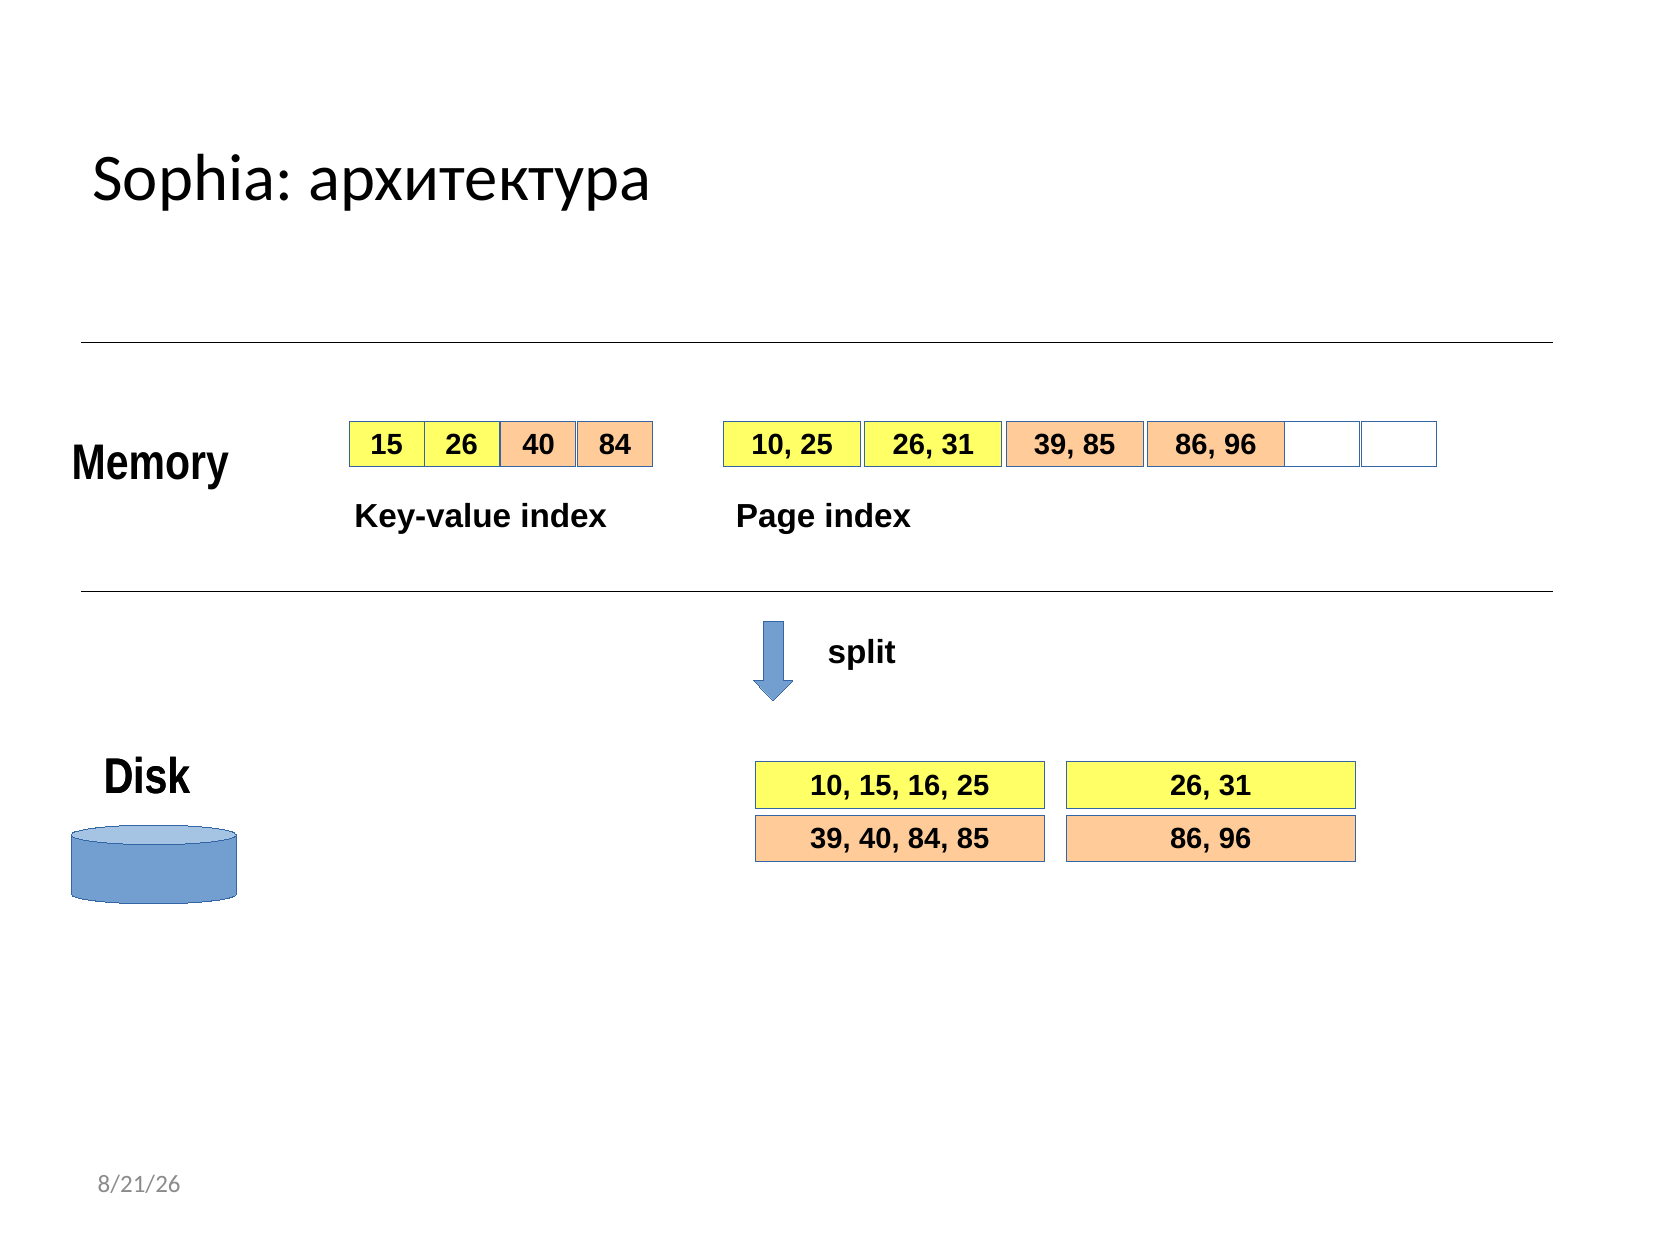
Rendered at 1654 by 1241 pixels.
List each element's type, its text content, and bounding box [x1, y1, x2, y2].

text_box 7 [71, 828, 235, 845]
text_box [71, 836, 237, 904]
text_box split [812, 625, 1137, 696]
text_box Memory [56, 425, 323, 523]
text_box 26, 31 [864, 421, 1002, 467]
text_box 10, 15, 16, 25 [755, 761, 1045, 809]
text_box Key-value index [339, 489, 664, 560]
text_box 26 [424, 421, 500, 467]
text_box 15 [349, 421, 424, 467]
text_box 84 [577, 421, 653, 467]
text_box 10, 25 [723, 421, 861, 467]
text_box 86, 96 [1147, 421, 1285, 467]
text_box 26, 31 [1066, 761, 1356, 809]
text_box 86, 96 [1066, 815, 1356, 862]
text_box Page index [721, 489, 1045, 560]
text_box [753, 621, 793, 701]
text_box 39, 85 [1006, 421, 1144, 467]
text_box 40 [500, 421, 576, 467]
text_box 39, 40, 84, 85 [755, 815, 1045, 862]
title Sophia: архитектура [92, 106, 1581, 262]
text_box Disk [89, 739, 269, 837]
